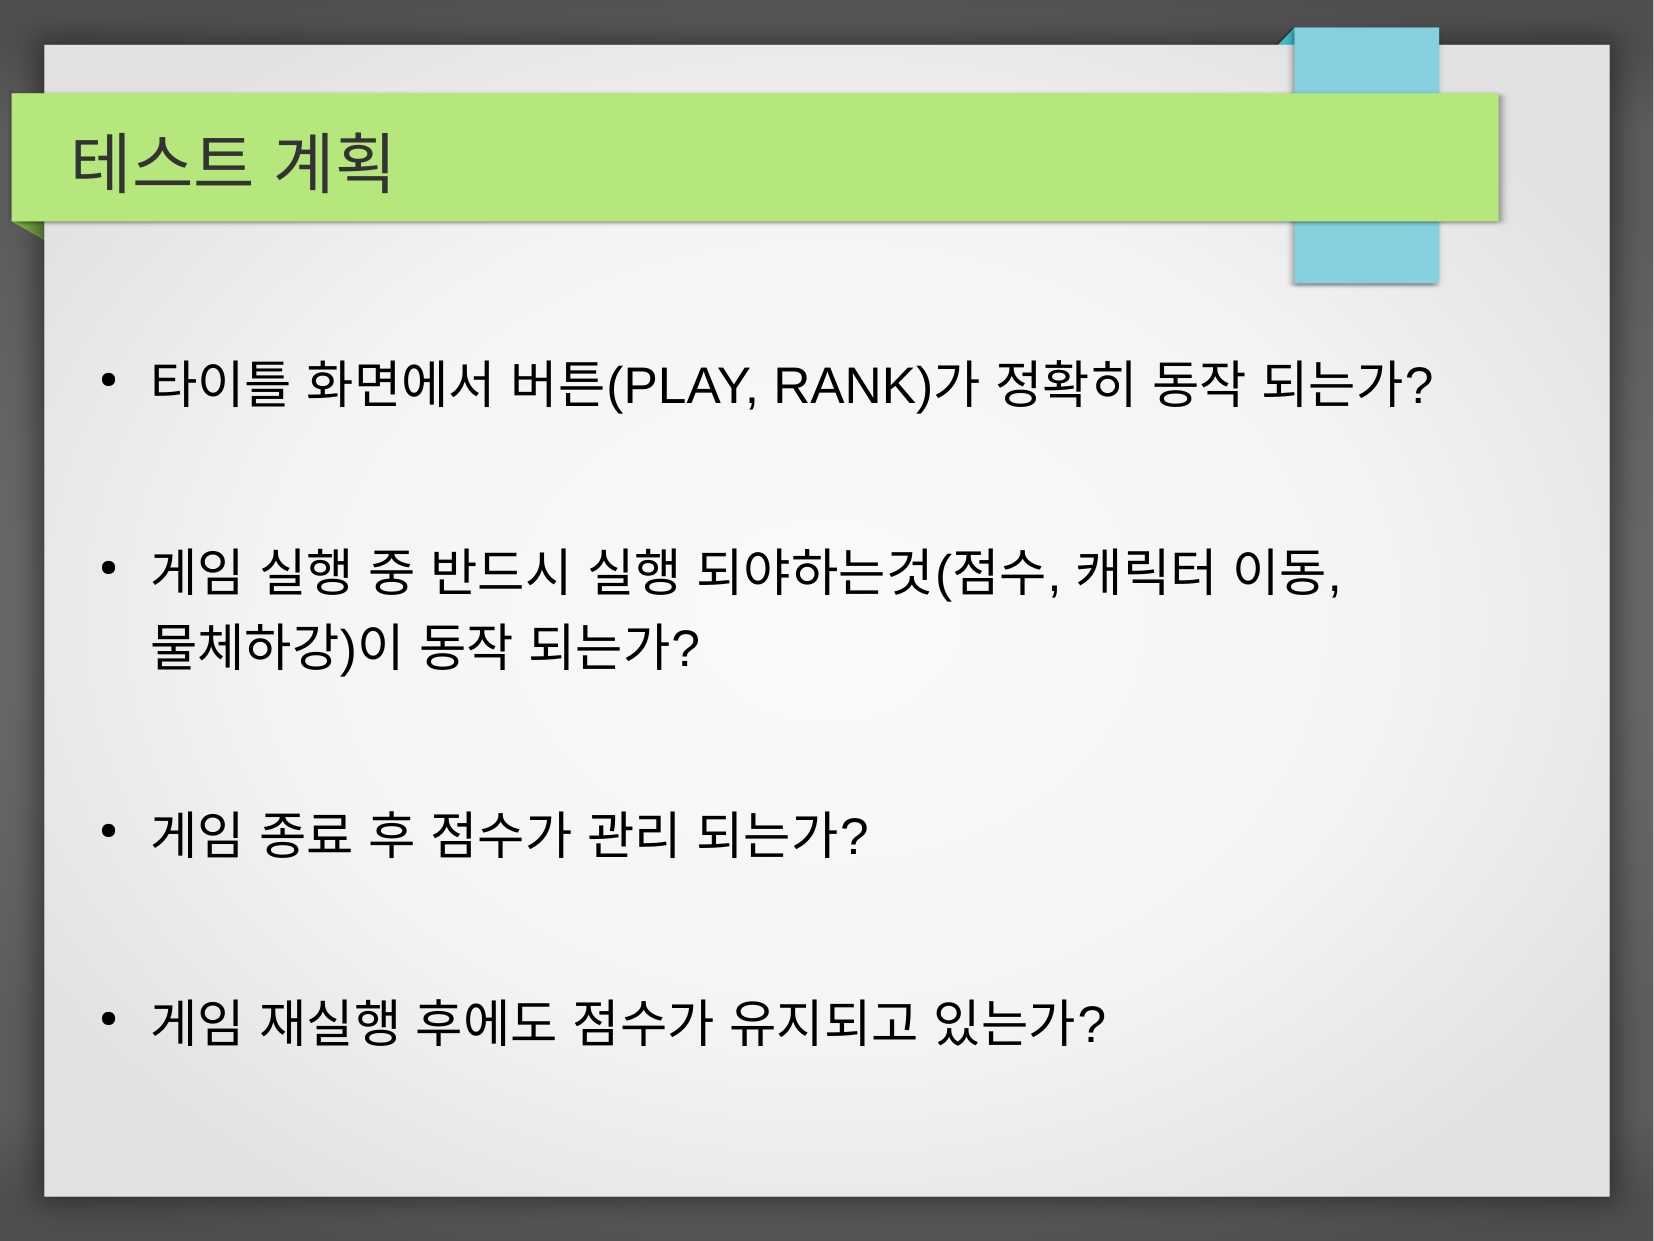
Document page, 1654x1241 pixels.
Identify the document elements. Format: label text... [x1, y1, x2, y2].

picture [0, 0, 1654, 1241]
list 타이틀 화면에서 버튼(PLAY, RANK)가 정확히 동작 되는가? 게임 실행 중 반드시 실행 되야하는것(점수, 캐릭터 이동, 물체하강)이 동작 되는가? 게임 종료 후 점수가 관리 되는가? 게임 재실행 후에도 점수가 유지되고 있는가? [82, 343, 1538, 1063]
title 테스트 계획 [70, 106, 1229, 213]
